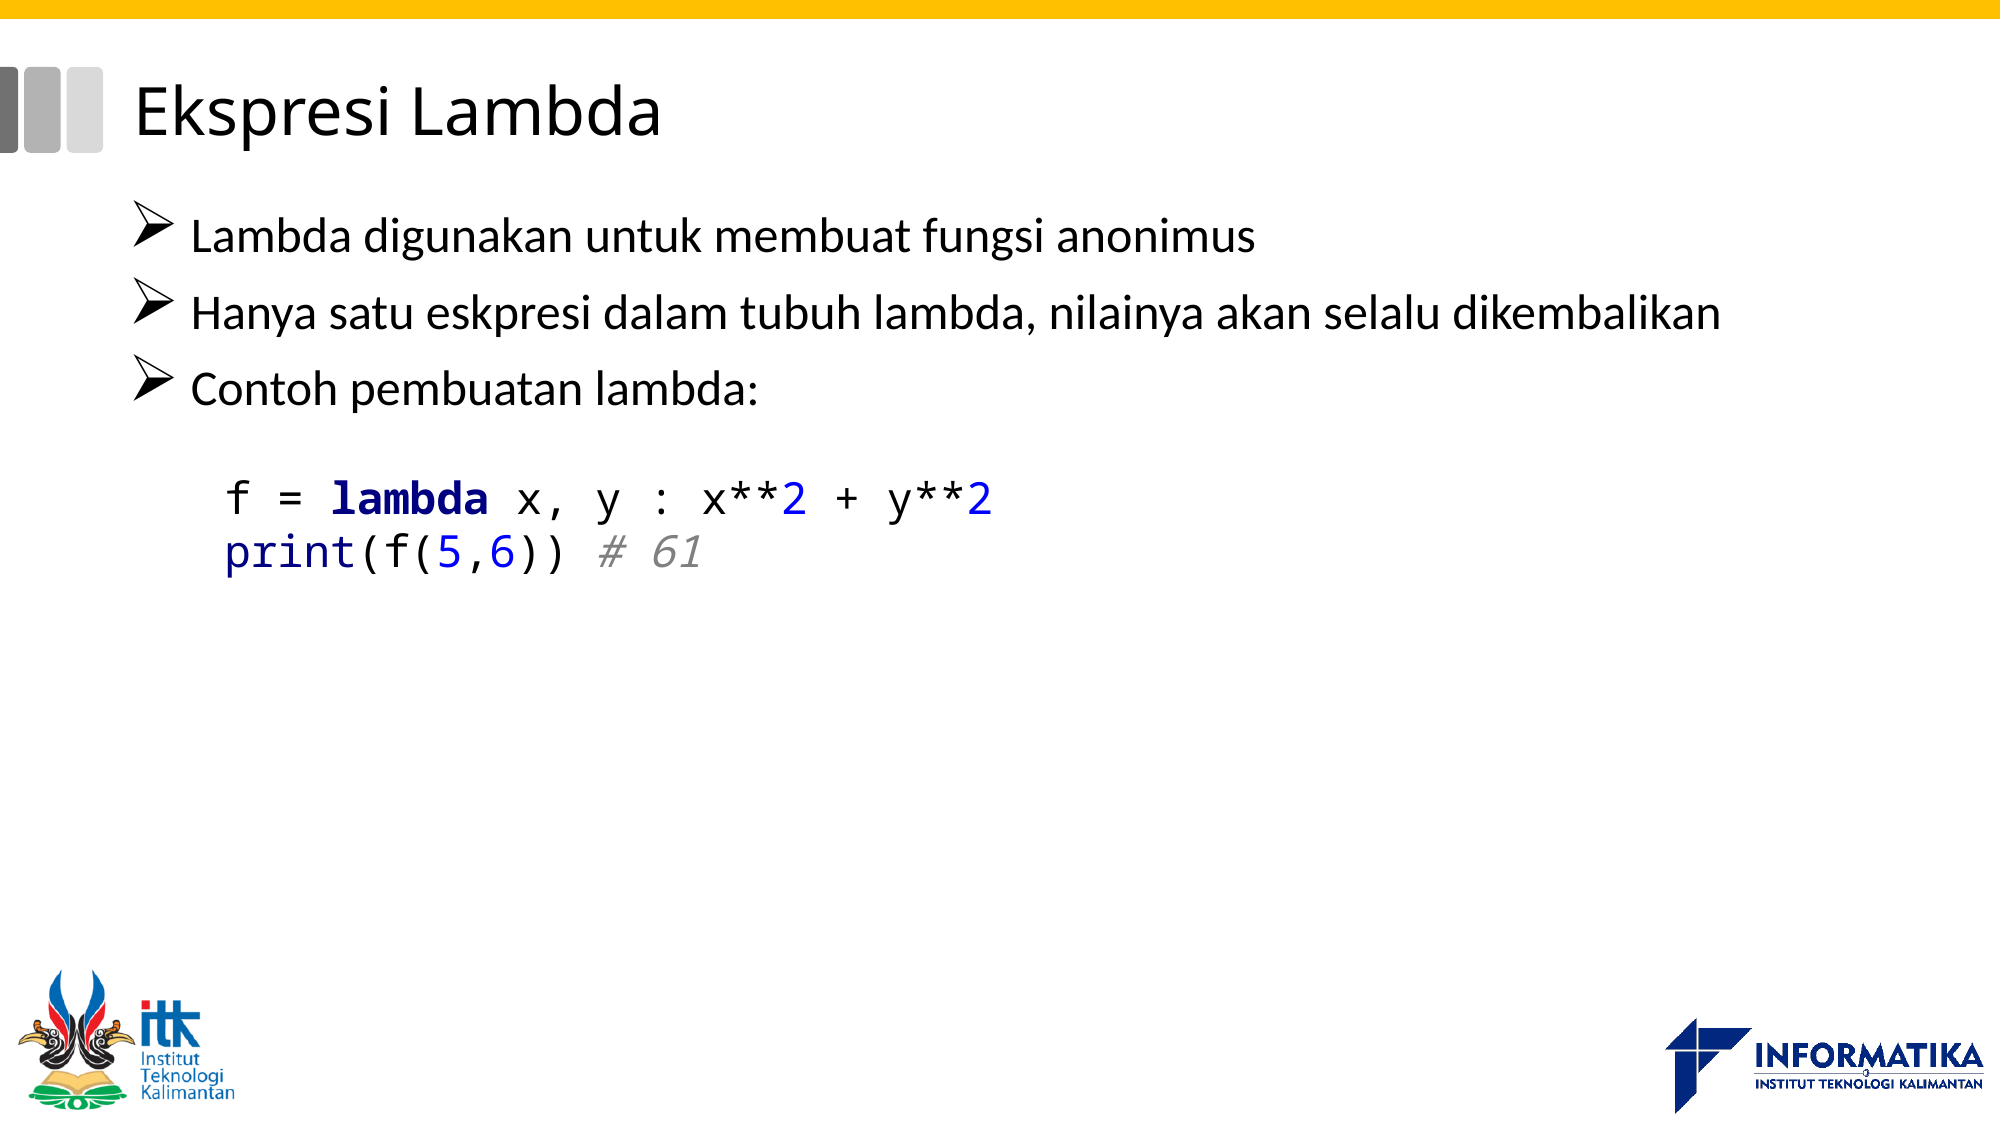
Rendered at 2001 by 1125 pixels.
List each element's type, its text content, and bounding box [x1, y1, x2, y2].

picture [0, 935, 253, 1125]
title Ekspresi Lambda [113, 58, 1839, 172]
text_box f = lambda x, y : x**2 + y**2 print(f(5,6)) # 61 [204, 460, 1107, 587]
picture [1664, 1017, 1984, 1114]
text_box [0, 0, 2000, 19]
text_box Lambda digunakan untuk membuat fungsi anonimus Hanya satu eskpresi dalam tubuh lambda, nilainya akan selalu dikembalikan Contoh pembuatan lambda: [113, 195, 1799, 424]
